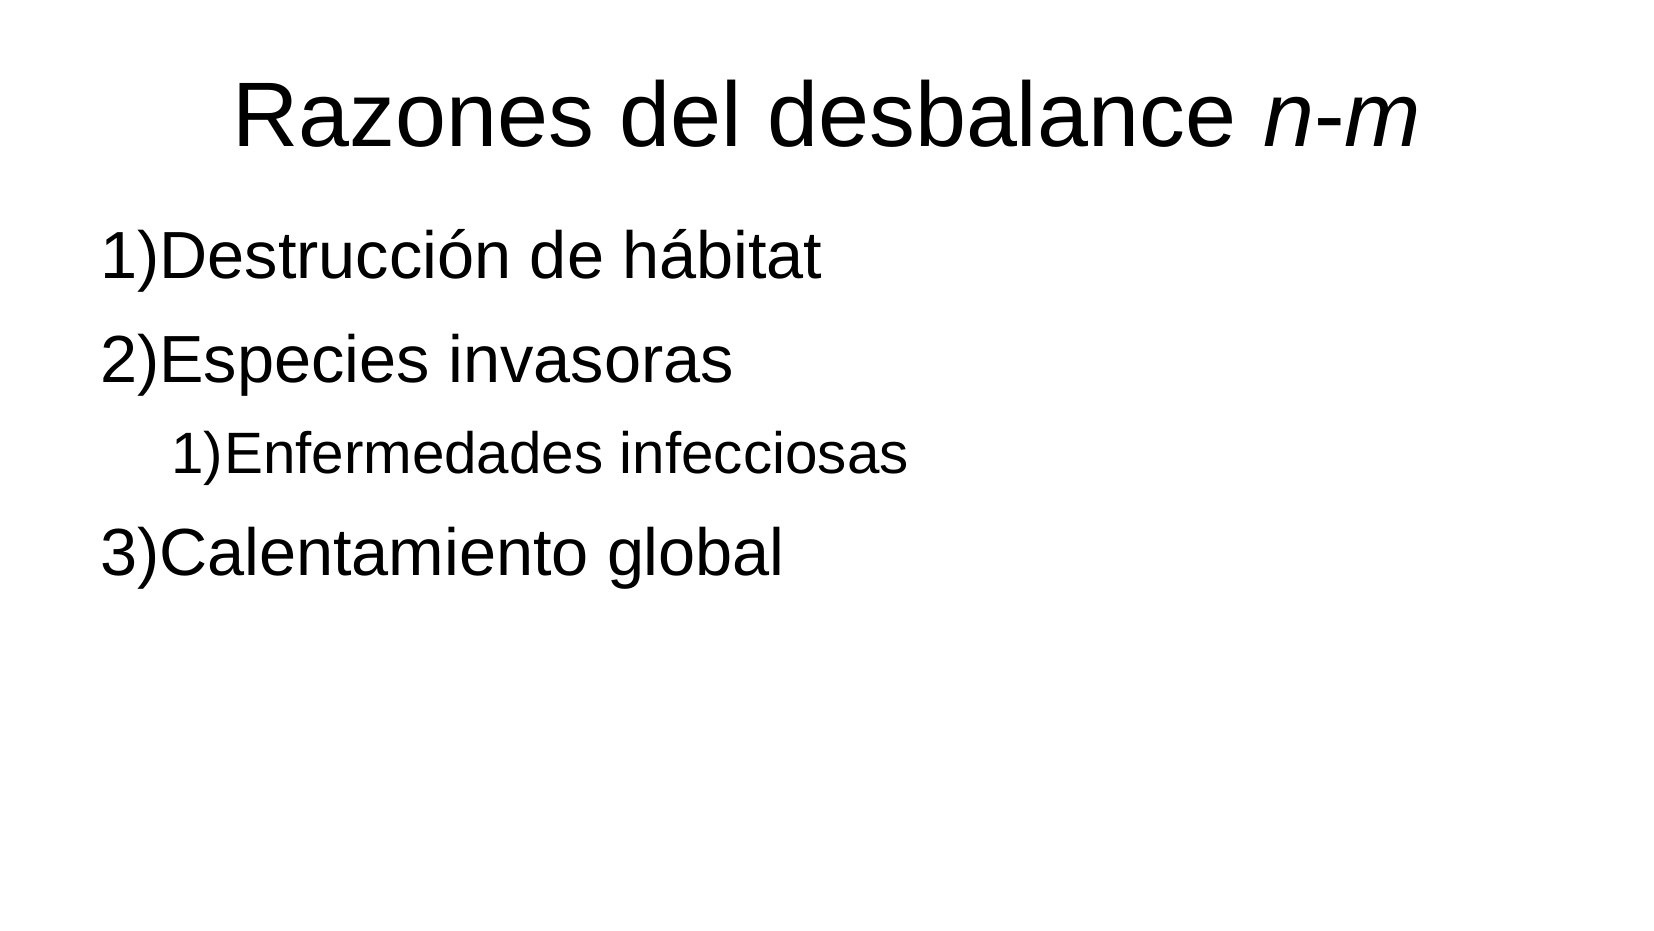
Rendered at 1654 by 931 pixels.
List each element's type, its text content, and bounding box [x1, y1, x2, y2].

list Destrucción de hábitat Especies invasoras Enfermedades infecciosas Calentamiento global [82, 217, 1571, 758]
title Razones del desbalance n-m [82, 37, 1571, 193]
